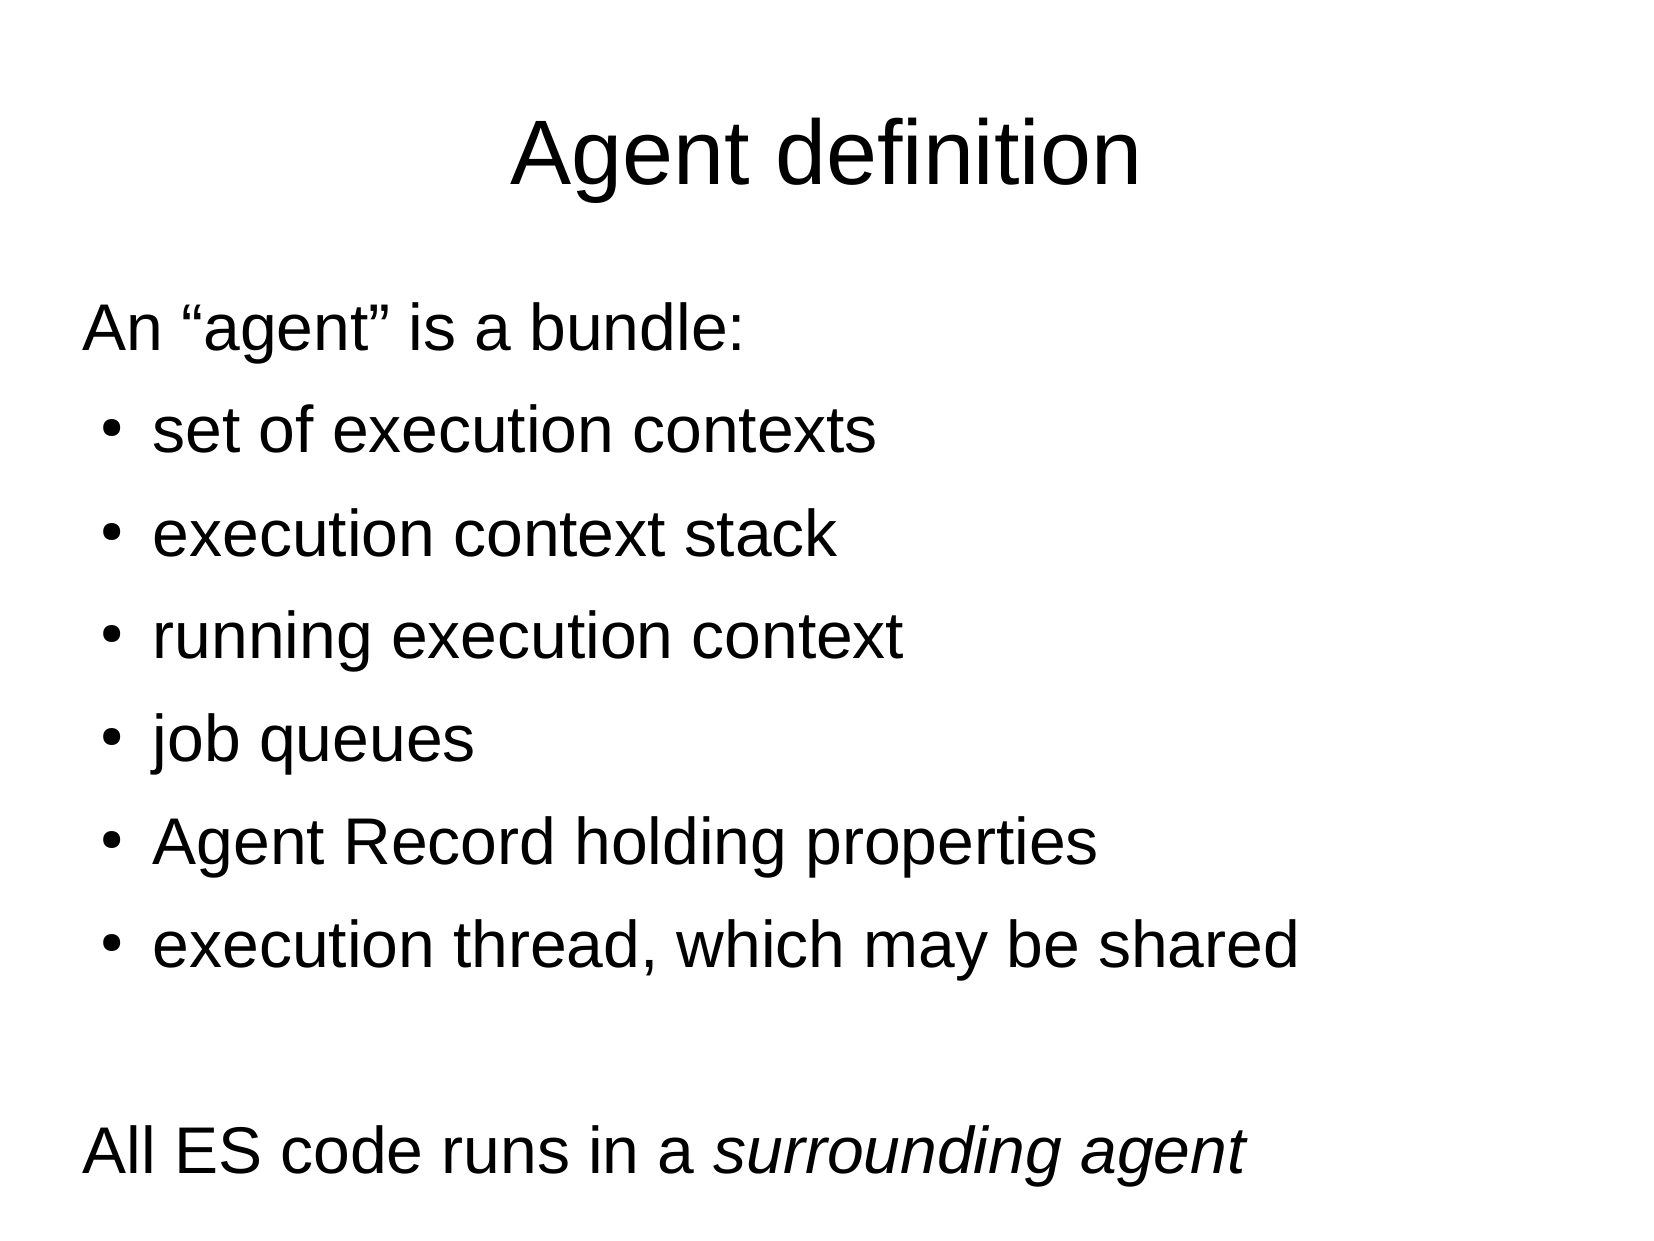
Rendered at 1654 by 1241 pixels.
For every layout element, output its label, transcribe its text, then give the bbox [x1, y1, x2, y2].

list An “agent” is a bundle: set of execution contexts execution context stack running execution context job queues Agent Record holding properties execution thread, which may be shared All ES code runs in a surrounding agent [82, 290, 1571, 1197]
title Agent definition [82, 49, 1571, 257]
